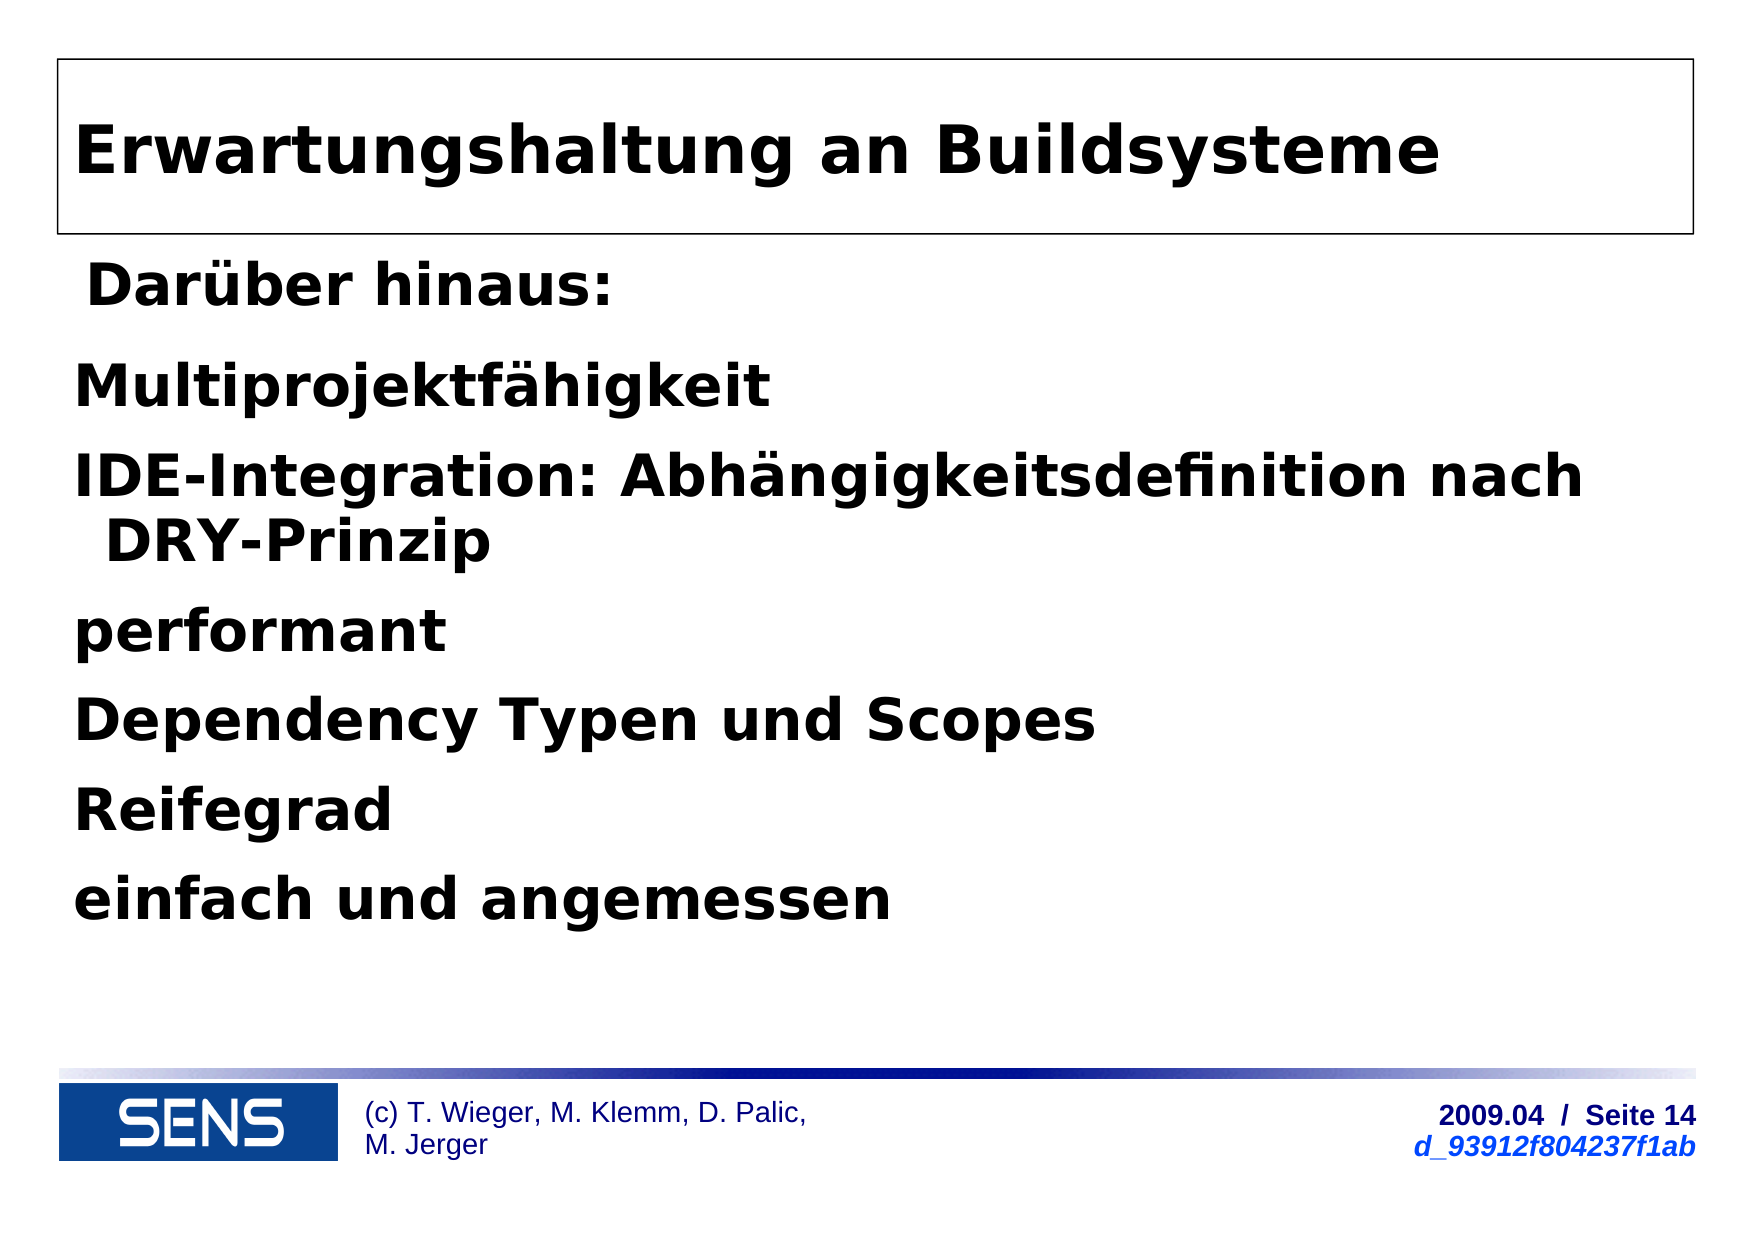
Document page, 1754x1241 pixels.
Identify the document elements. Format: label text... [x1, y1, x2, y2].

picture [59, 1083, 338, 1161]
picture [59, 1068, 1696, 1079]
list Darüber hinaus: Multiprojektfähigkeit IDE-Integration: Abhängigkeitsdefinition nach DRY-Prinzip performant Dependency Typen und Scopes Reifegrad einfach und angemessen [73, 250, 1696, 1017]
title Erwartungshaltung an Buildsysteme [73, 61, 1693, 241]
